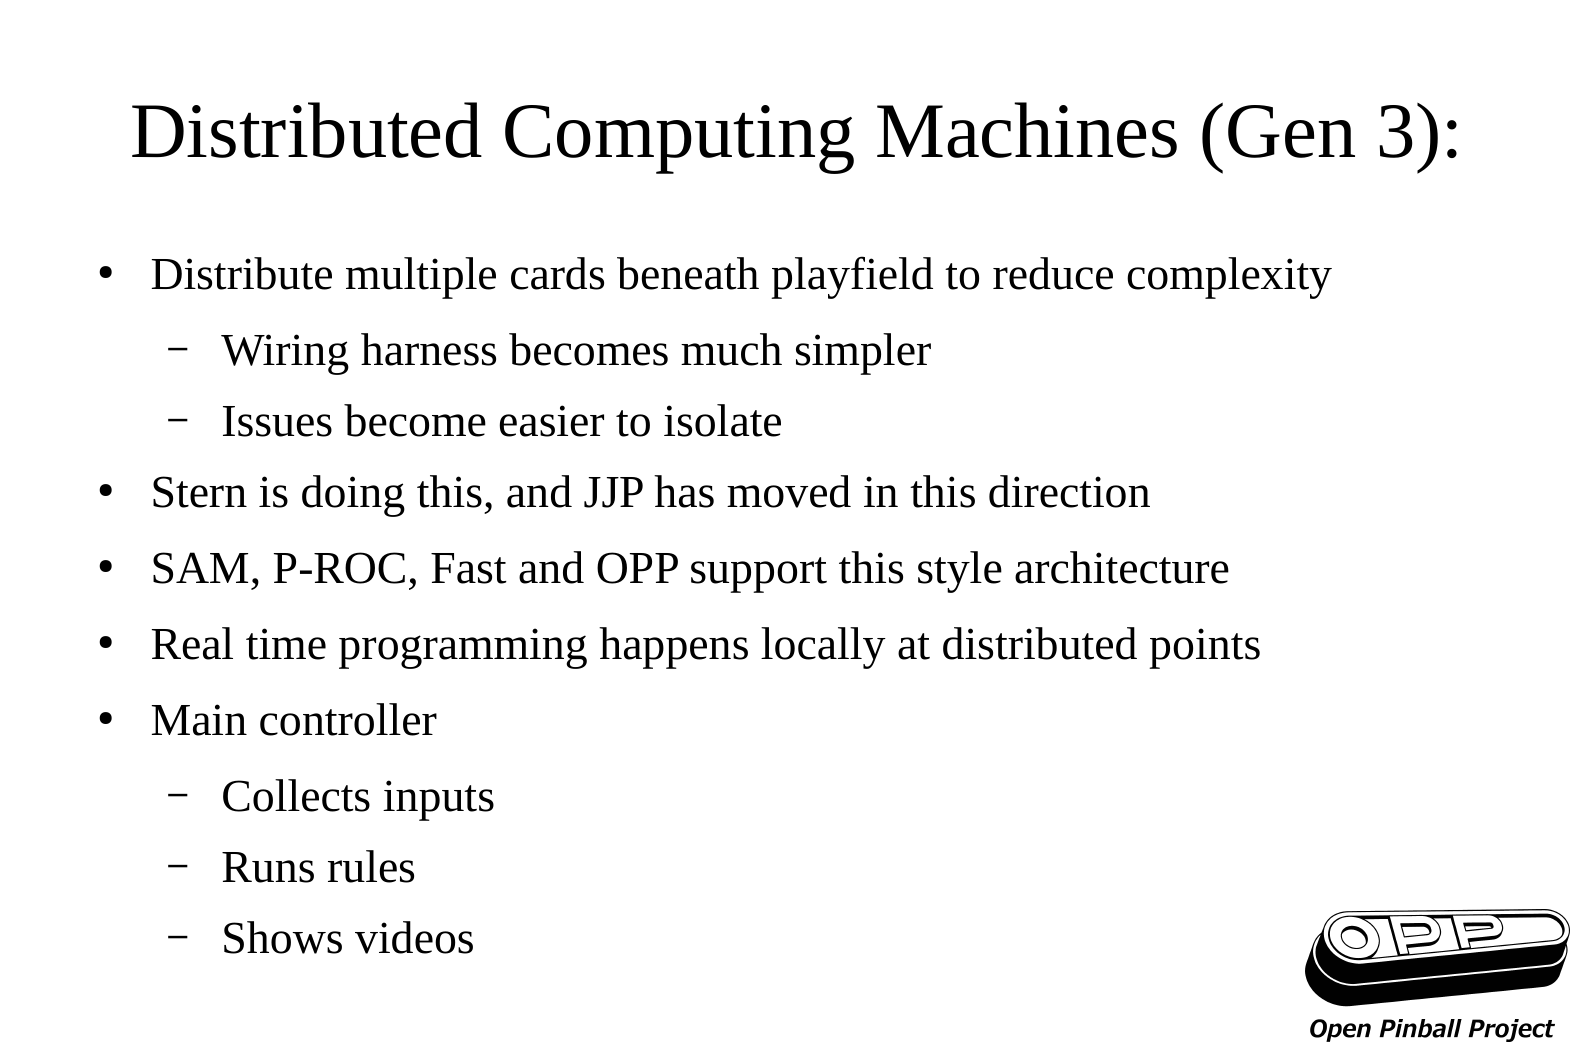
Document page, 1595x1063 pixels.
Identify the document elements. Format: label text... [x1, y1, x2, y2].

list Distribute multiple cards beneath playfield to reduce complexity Wiring harness becomes much simpler Issues become easier to isolate Stern is doing this, and JJP has moved in this direction SAM, P-ROC, Fast and OPP support this style architecture Real time programming happens locally at distributed points Main controller Collects inputs Runs rules Shows videos [79, 248, 1515, 1006]
title Distributed Computing Machines (Gen 3): [79, 42, 1515, 220]
picture [1305, 909, 1570, 1042]
